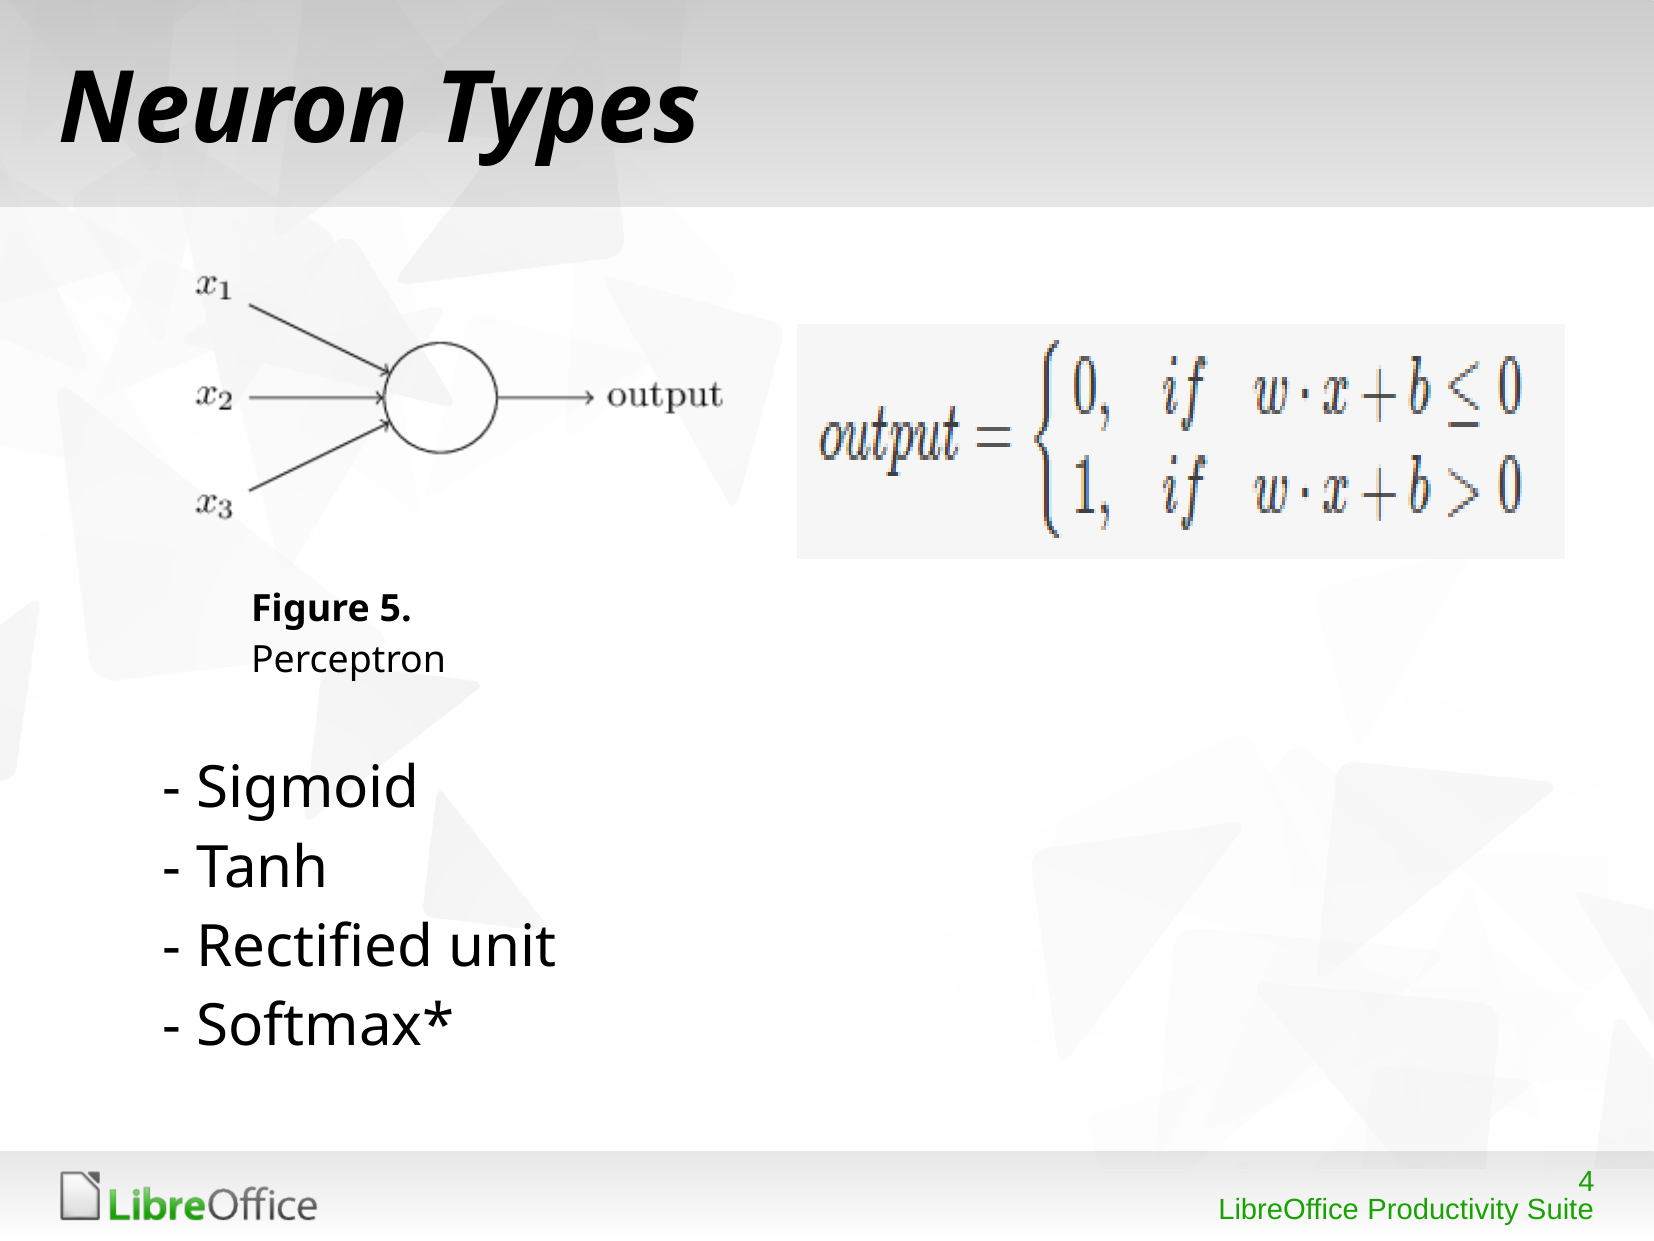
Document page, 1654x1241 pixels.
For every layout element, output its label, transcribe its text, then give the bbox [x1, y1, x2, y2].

title Neuron Types [59, 29, 1595, 178]
picture [41, 1152, 337, 1240]
text_box Figure 5. Perceptron [236, 573, 621, 650]
picture [0, 0, 783, 931]
picture [797, 324, 1654, 1169]
text_box - Sigmoid - Tanh - Rectified unit - Softmax* [147, 738, 1063, 1118]
